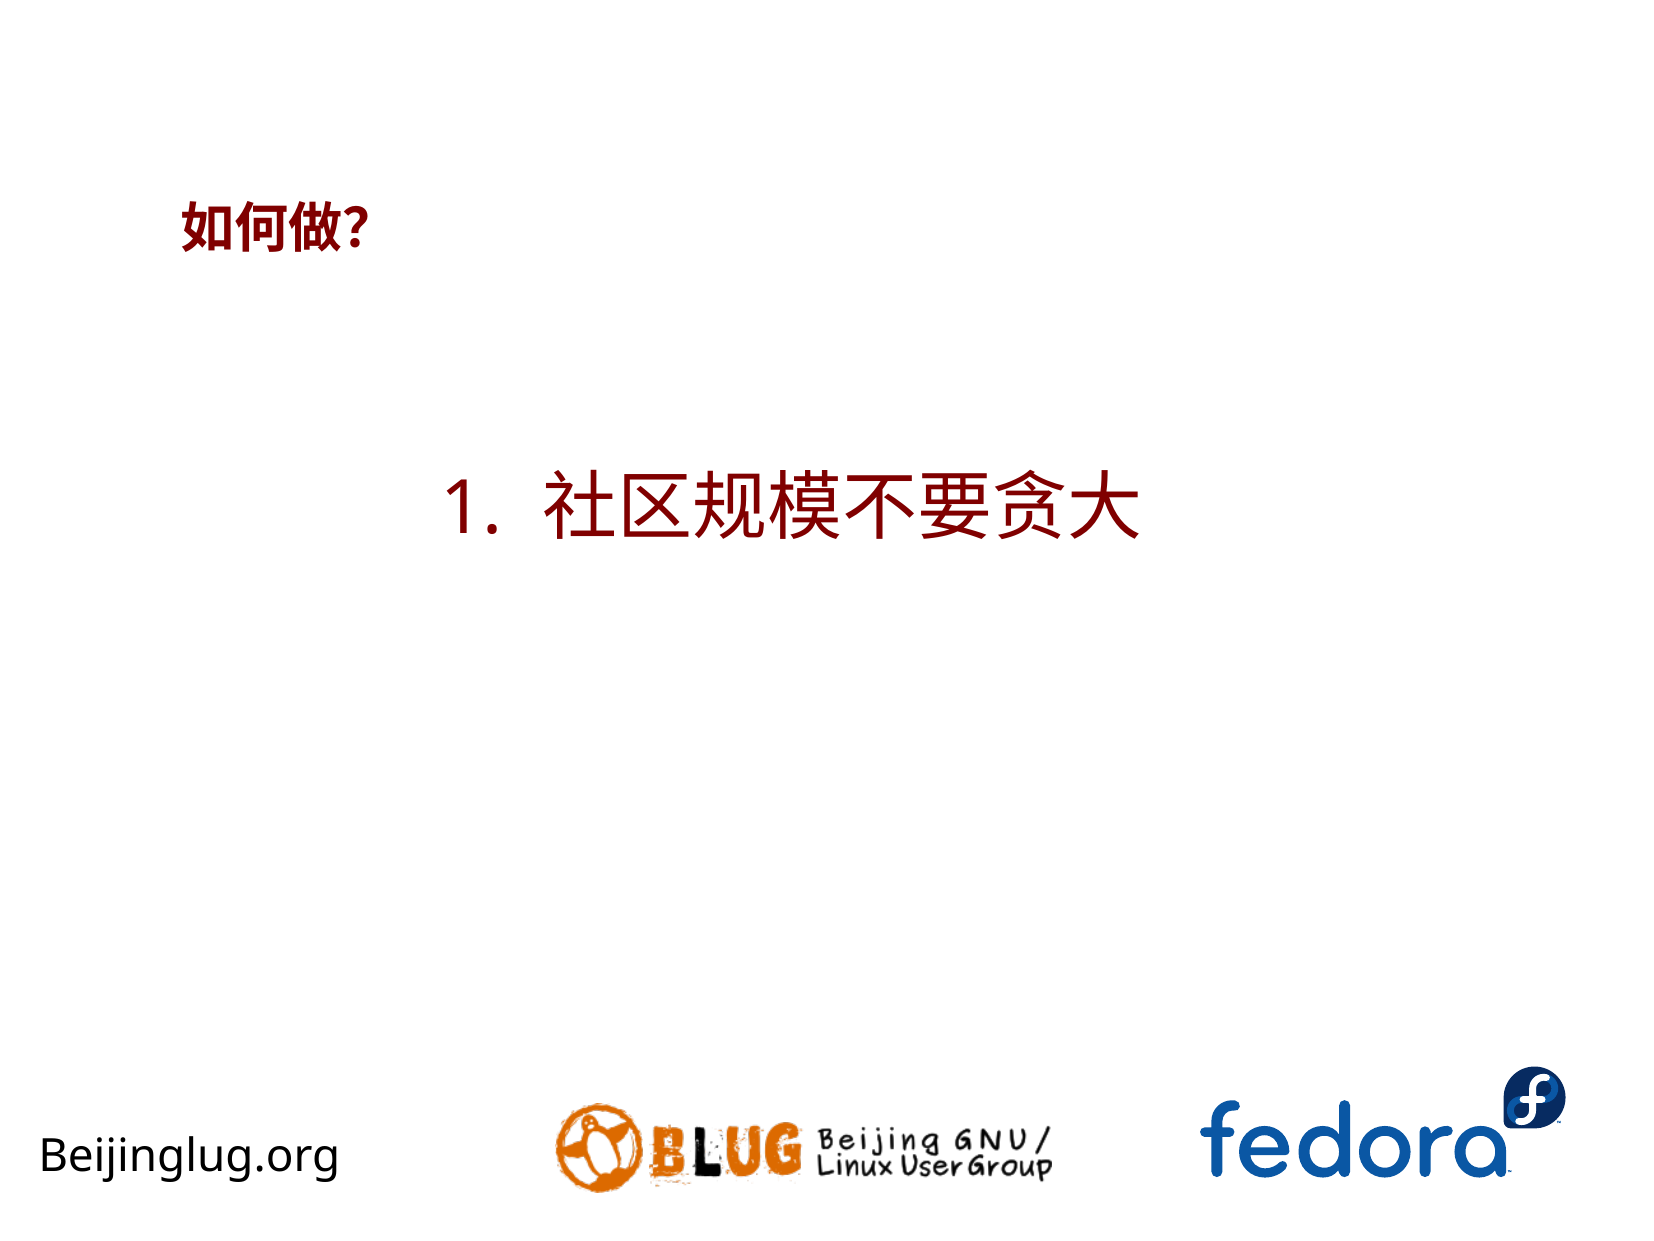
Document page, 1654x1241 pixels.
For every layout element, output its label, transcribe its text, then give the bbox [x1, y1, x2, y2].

text_box 如何做？ [165, 177, 422, 266]
text_box 1. 社区规模不要贪大 [425, 439, 1164, 556]
picture [555, 1103, 1052, 1193]
